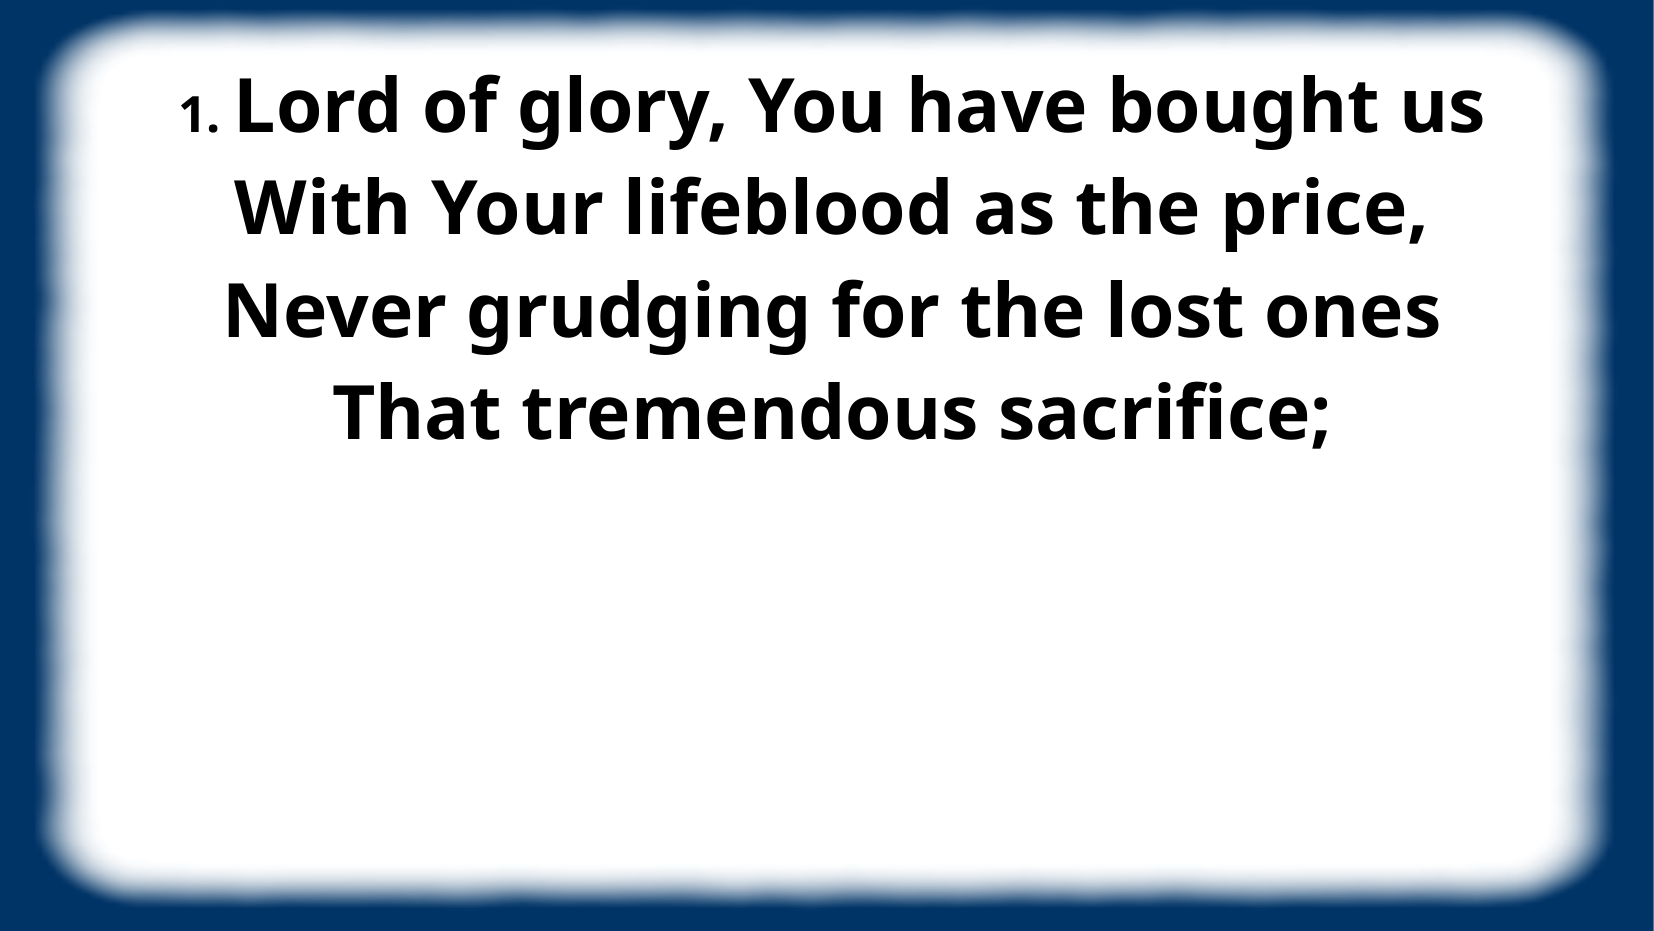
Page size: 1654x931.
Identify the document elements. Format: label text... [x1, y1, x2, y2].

text_box 1. Lord of glory, You have bought us With Your lifeblood as the price, Never grudging for the lost ones That tremendous sacrifice; [90, 45, 1576, 460]
picture [0, 0, 1654, 931]
